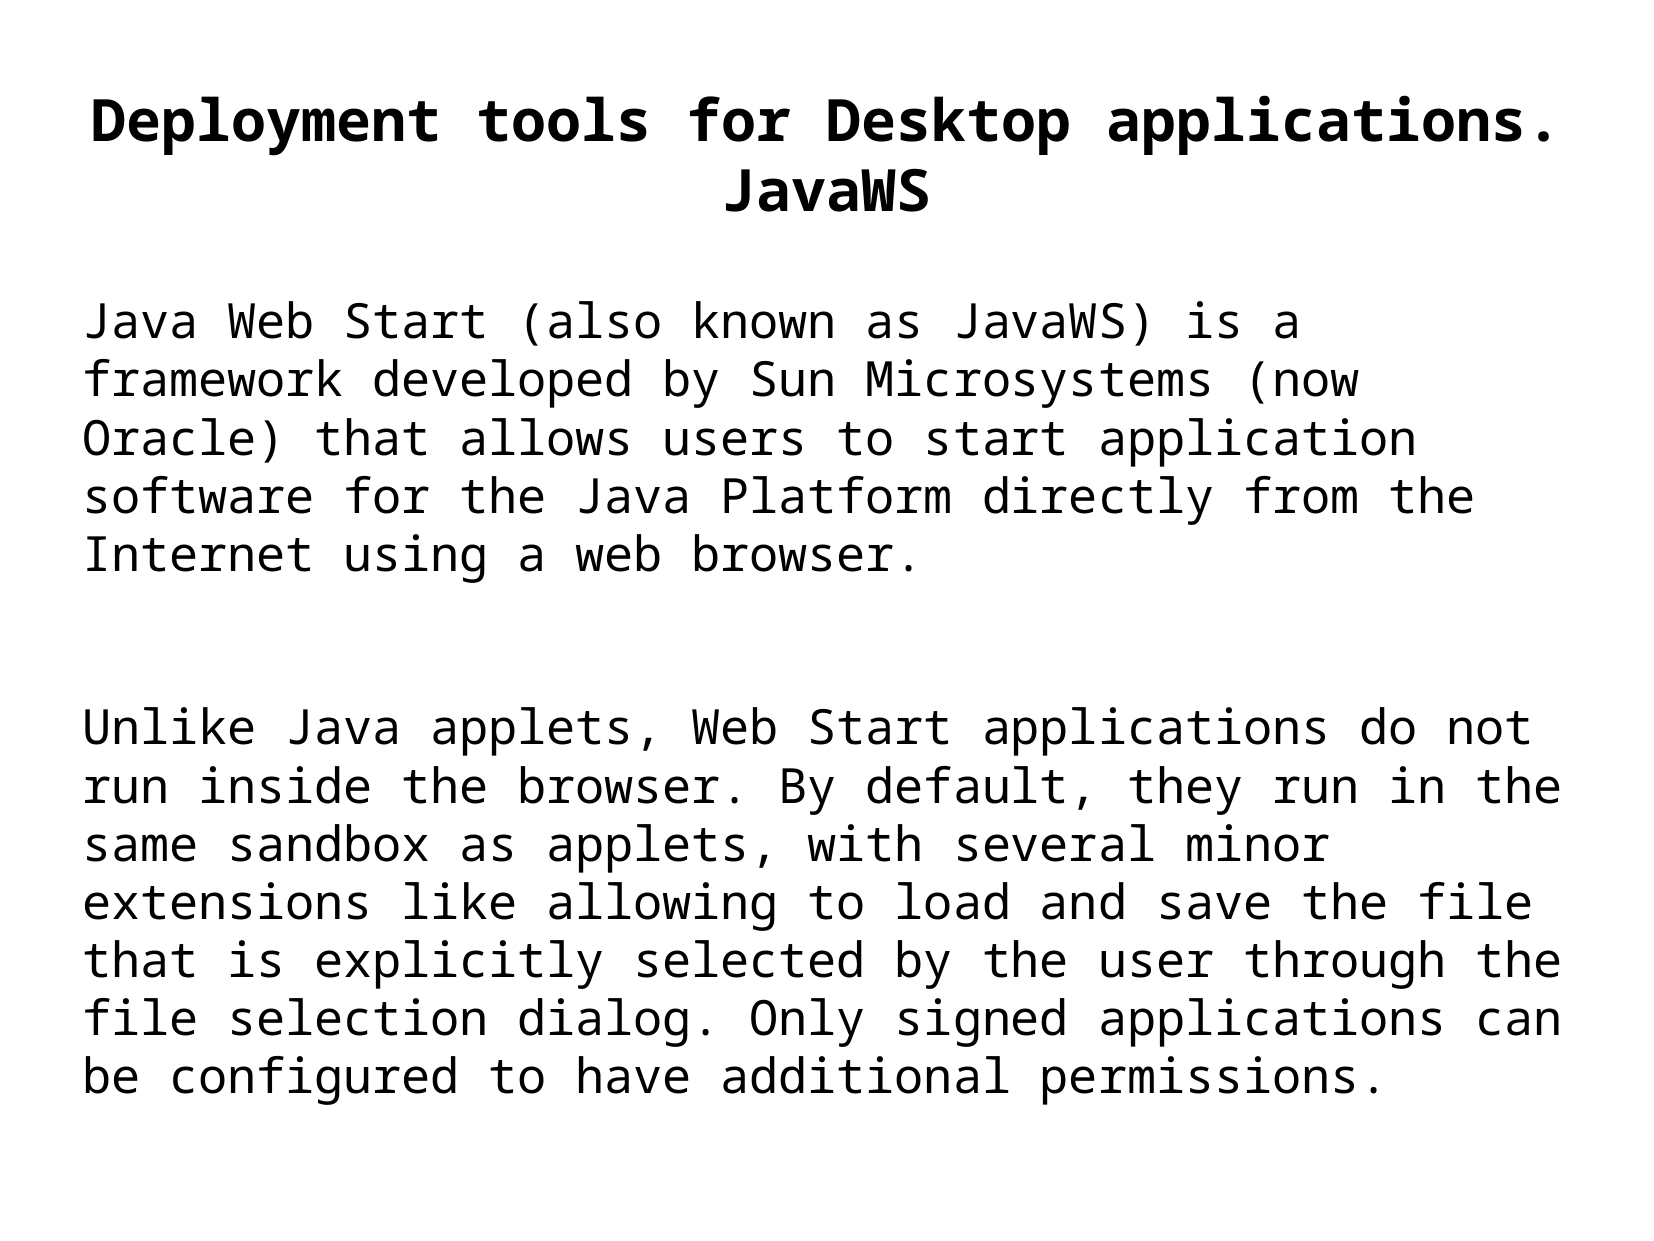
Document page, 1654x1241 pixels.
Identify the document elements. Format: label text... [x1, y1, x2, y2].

list Java Web Start (also known as JavaWS) is a framework developed by Sun Microsystems (now Oracle) that allows users to start application software for the Java Platform directly from the Internet using a web browser. Unlike Java applets, Web Start applications do not run inside the browser. By default, they run in the same sandbox as applets, with several minor extensions like allowing to load and save the file that is explicitly selected by the user through the file selection dialog. Only signed applications can be configured to have additional permissions. [82, 290, 1571, 1134]
title Deployment tools for Desktop applications. JavaWS [82, 49, 1571, 257]
